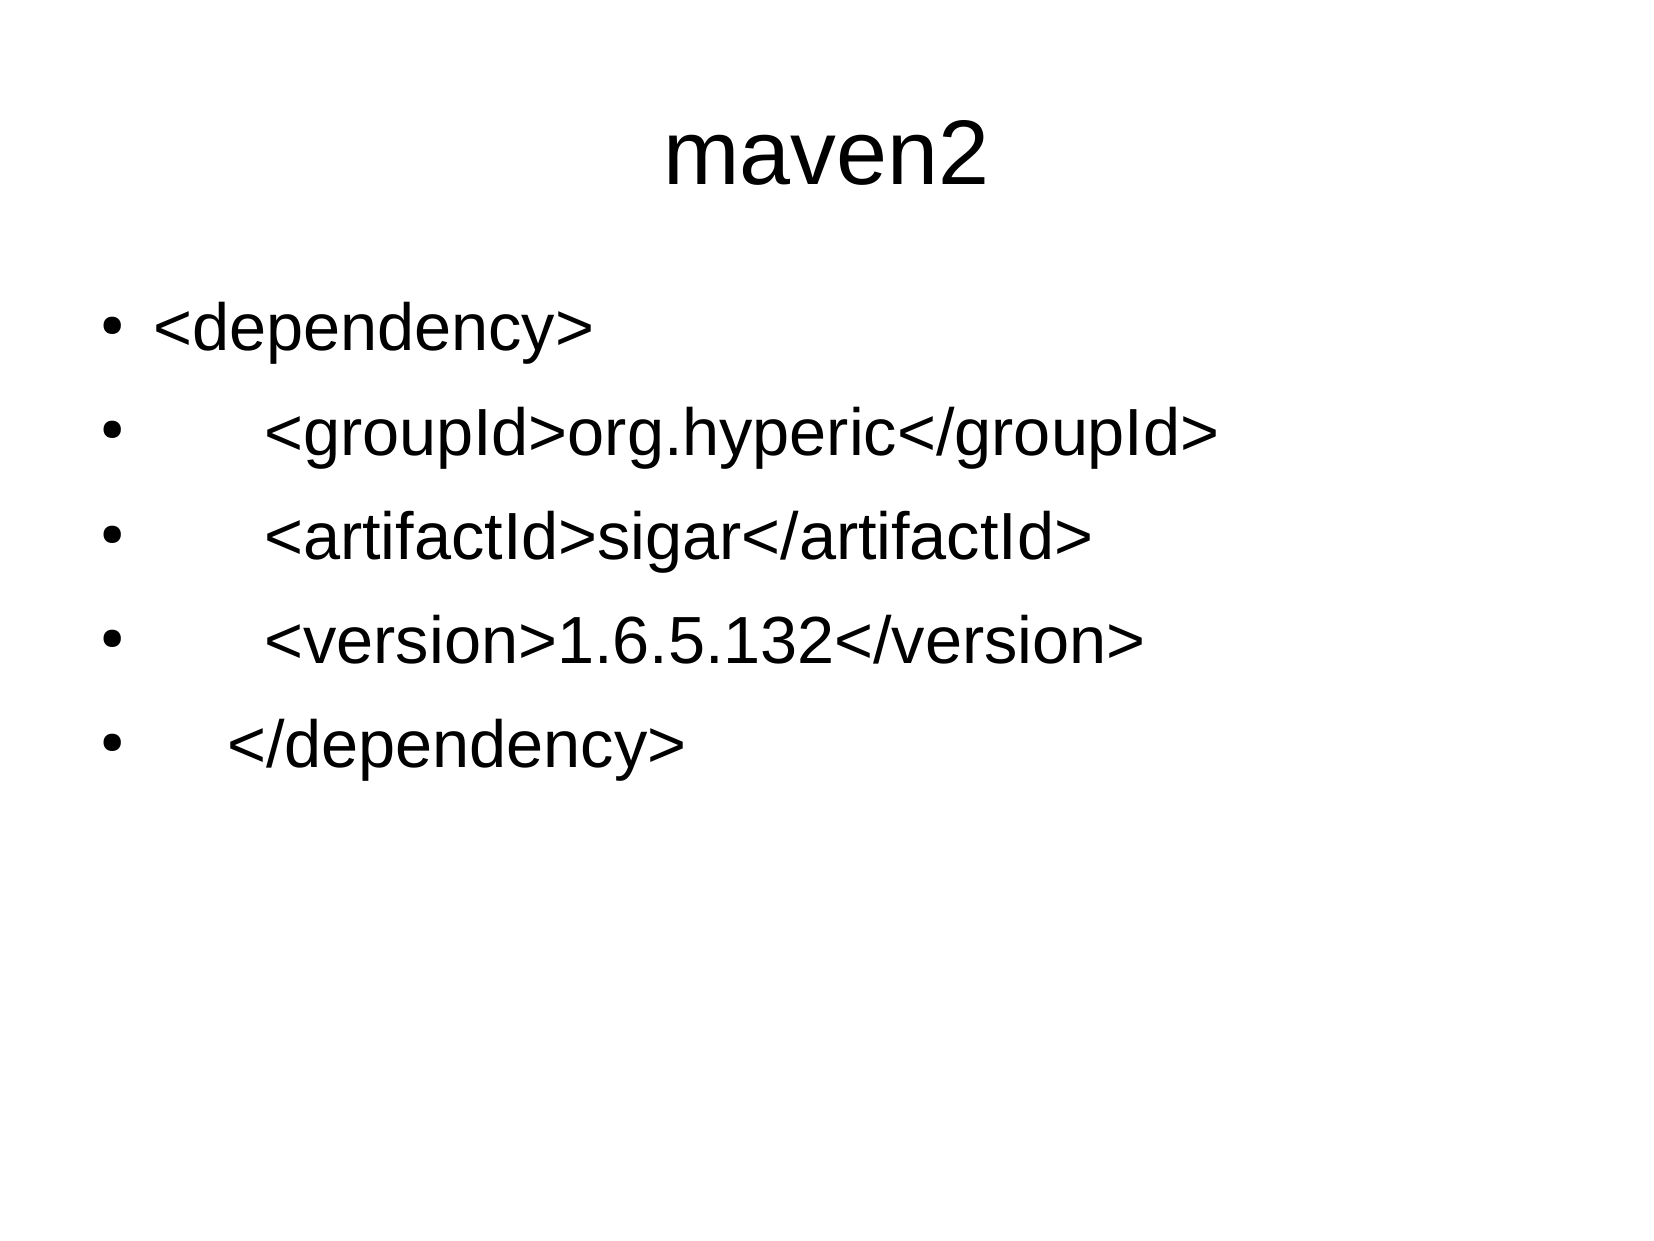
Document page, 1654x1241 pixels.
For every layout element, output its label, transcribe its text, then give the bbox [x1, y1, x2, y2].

list <dependency> <groupId>org.hyperic</groupId> <artifactId>sigar</artifactId> <version>1.6.5.132</version> </dependency> [82, 290, 1571, 1010]
title maven2 [82, 49, 1571, 257]
